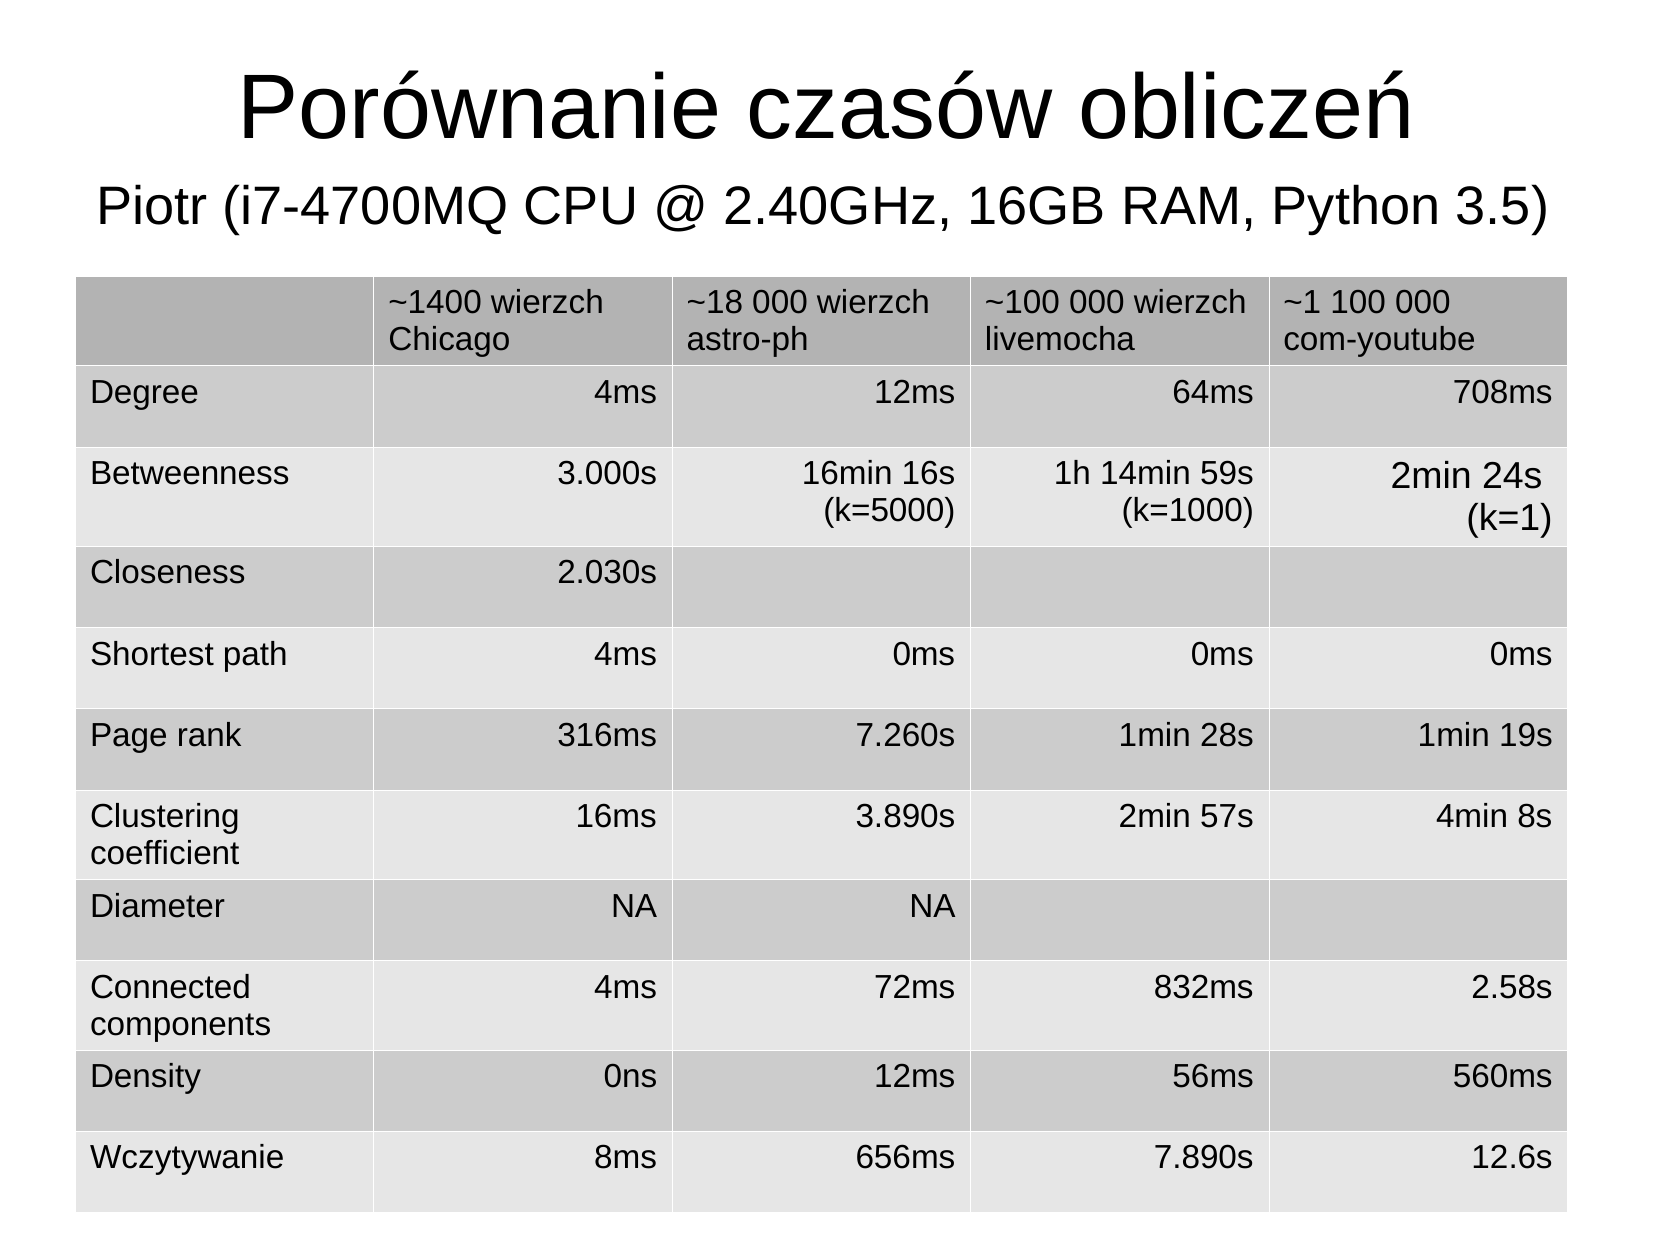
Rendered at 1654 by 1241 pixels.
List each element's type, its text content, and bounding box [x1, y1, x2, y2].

table_cell 8ms [374, 1132, 672, 1212]
table_cell 12ms [673, 366, 970, 447]
table_cell 16min 16s (k=5000) [673, 448, 970, 546]
table_cell Connected components [76, 961, 373, 1050]
table_cell [673, 547, 970, 627]
table_cell Closeness [76, 547, 373, 627]
table_cell Wczytywanie [76, 1132, 373, 1212]
table_cell 0ms [673, 628, 970, 708]
table_cell 12ms [673, 1051, 970, 1131]
table_cell Betweenness [76, 448, 373, 546]
table_cell 1h 14min 59s (k=1000) [971, 448, 1269, 546]
title Piotr (i7-4700MQ CPU @ 2.40GHz, 16GB RAM, Python 3.5) [79, 135, 1568, 276]
table_cell [1270, 880, 1567, 960]
table_cell 4ms [374, 628, 672, 708]
table_cell 1min 19s [1270, 709, 1567, 790]
table_cell 3.000s [374, 448, 672, 546]
table_cell 832ms [971, 961, 1269, 1050]
table_cell 656ms [673, 1132, 970, 1212]
table_header ~1 100 000 com-youtube [1270, 277, 1567, 365]
table_cell 0ns [374, 1051, 672, 1131]
table_cell 64ms [971, 366, 1269, 447]
table_cell 2.58s [1270, 961, 1567, 1050]
table_cell NA [374, 880, 672, 960]
table_cell Page rank [76, 709, 373, 790]
table_cell 7.260s [673, 709, 970, 790]
table_header ~18 000 wierzch astro-ph [673, 277, 970, 365]
table_cell 4min 8s [1270, 791, 1567, 879]
table_cell 0ms [971, 628, 1269, 708]
table_cell 2.030s [374, 547, 672, 627]
title Porównanie czasów obliczeń [82, 2, 1571, 211]
table_cell Density [76, 1051, 373, 1131]
table_cell 4ms [374, 366, 672, 447]
table_header [76, 277, 373, 365]
table_cell 2min 24s (k=1) [1270, 448, 1567, 546]
table_cell 12.6s [1270, 1132, 1567, 1212]
table_header ~100 000 wierzch livemocha [971, 277, 1269, 365]
table_cell 7.890s [971, 1132, 1269, 1212]
table_cell NA [673, 880, 970, 960]
table_cell 560ms [1270, 1051, 1567, 1131]
table_cell 4ms [374, 961, 672, 1050]
table_cell 2min 57s [971, 791, 1269, 879]
table_cell Diameter [76, 880, 373, 960]
table_cell 72ms [673, 961, 970, 1050]
table_header ~1400 wierzch Chicago [374, 277, 672, 365]
table_cell 3.890s [673, 791, 970, 879]
table_cell Degree [76, 366, 373, 447]
table_cell 0ms [1270, 628, 1567, 708]
table_cell Clustering coefficient [76, 791, 373, 879]
table_cell 16ms [374, 791, 672, 879]
table_cell 316ms [374, 709, 672, 790]
table_cell 1min 28s [971, 709, 1269, 790]
table_cell 56ms [971, 1051, 1269, 1131]
table_cell Shortest path [76, 628, 373, 708]
table_cell [1270, 547, 1567, 627]
table_cell 708ms [1270, 366, 1567, 447]
table_cell [971, 880, 1269, 960]
table_cell [971, 547, 1269, 627]
